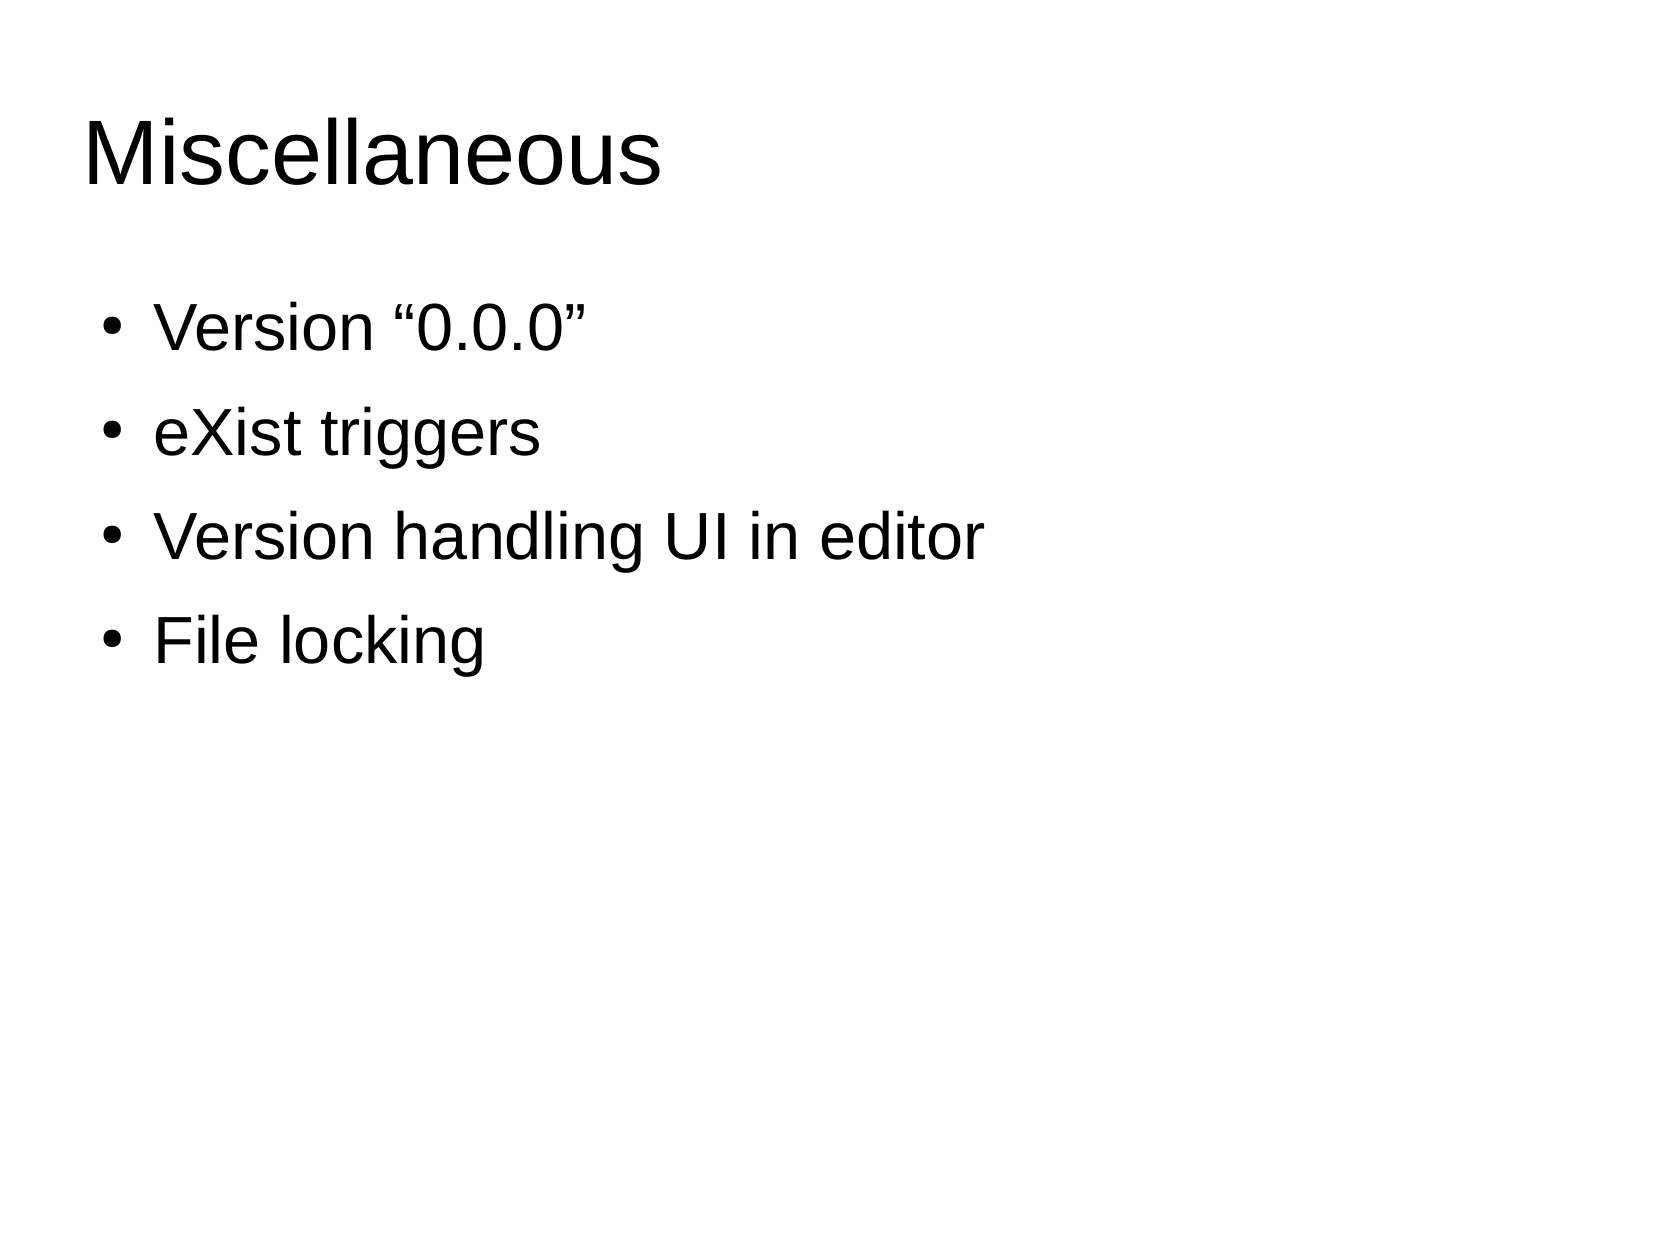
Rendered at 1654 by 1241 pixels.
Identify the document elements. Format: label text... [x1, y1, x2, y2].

title Miscellaneous [82, 49, 1571, 257]
list Version “0.0.0” eXist triggers Version handling UI in editor File locking [82, 290, 1571, 1010]
